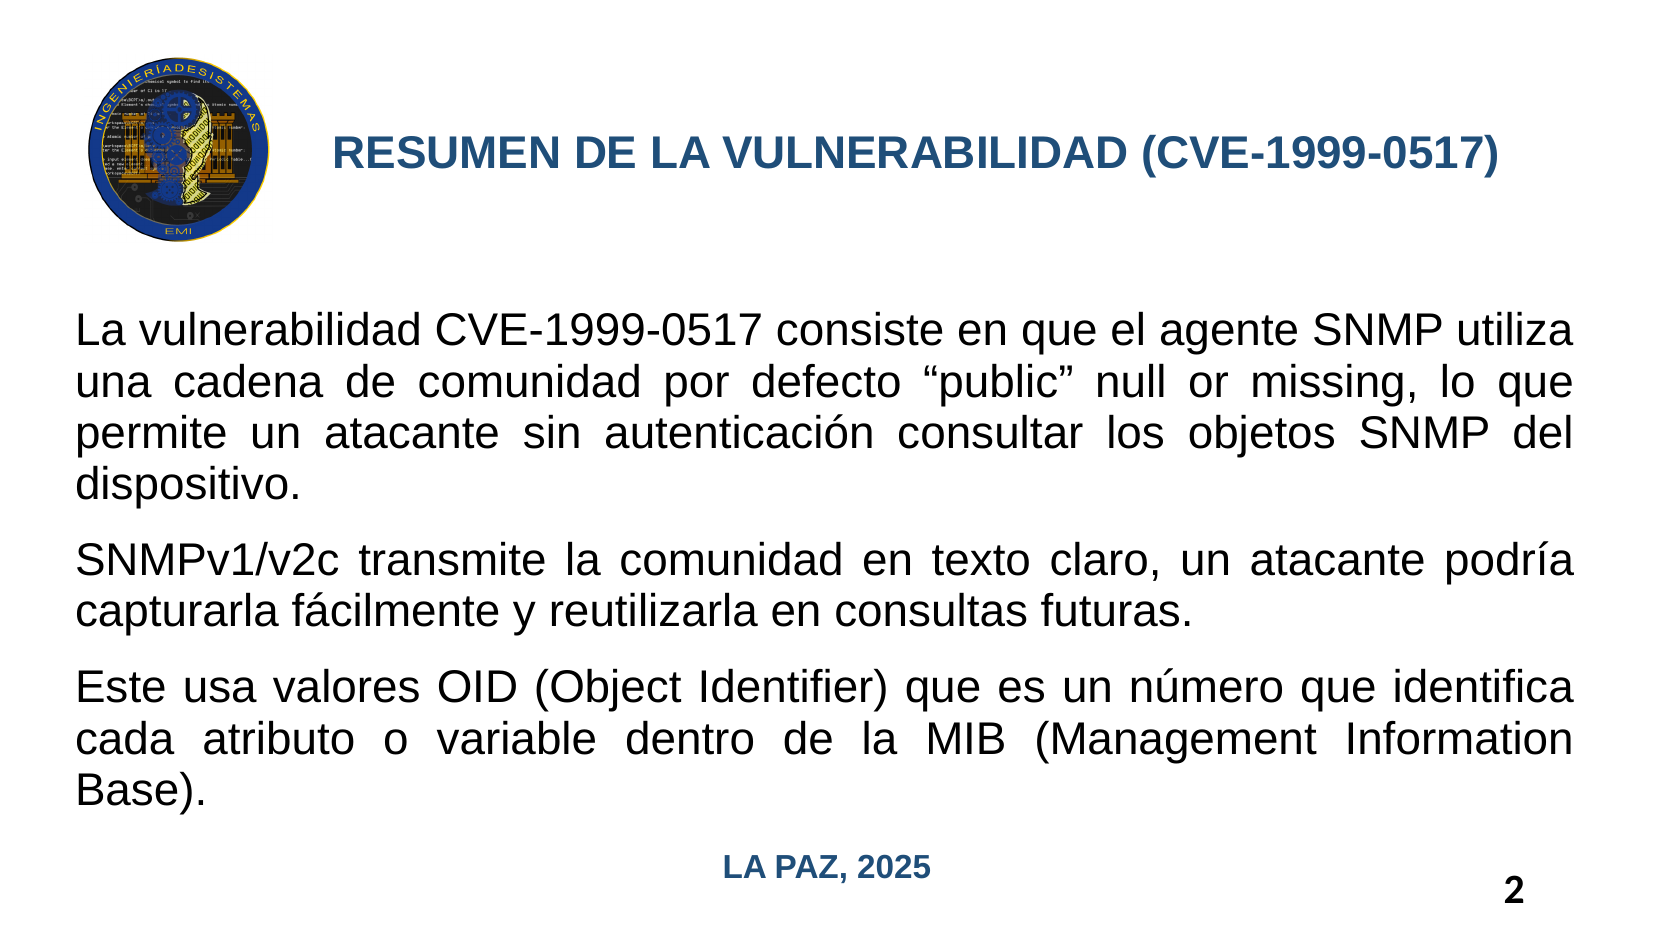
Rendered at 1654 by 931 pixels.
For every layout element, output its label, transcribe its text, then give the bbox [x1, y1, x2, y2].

slide_number <number> [1167, 888, 1540, 912]
title LA PAZ, 2025 [82, 846, 1572, 888]
title La vulnerabilidad CVE-1999-0517 consiste en que el agente SNMP utiliza una cadena de comunidad por defecto “public” null or missing, lo que permite un atacante sin autenticación consultar los objetos SNMP del dispositivo. SNMPv1/v2c transmite la comunidad en texto claro, un atacante podría capturarla fácilmente y reutilizarla en consultas futuras. Este usa valores OID (Object Identifier) que es un número que identifica cada atributo o variable dentro de la MIB (Management Information Base). [75, 278, 1576, 841]
picture [84, 54, 273, 243]
title RESUMEN DE LA VULNERABILIDAD (CVE-1999-0517) [262, 126, 1571, 178]
